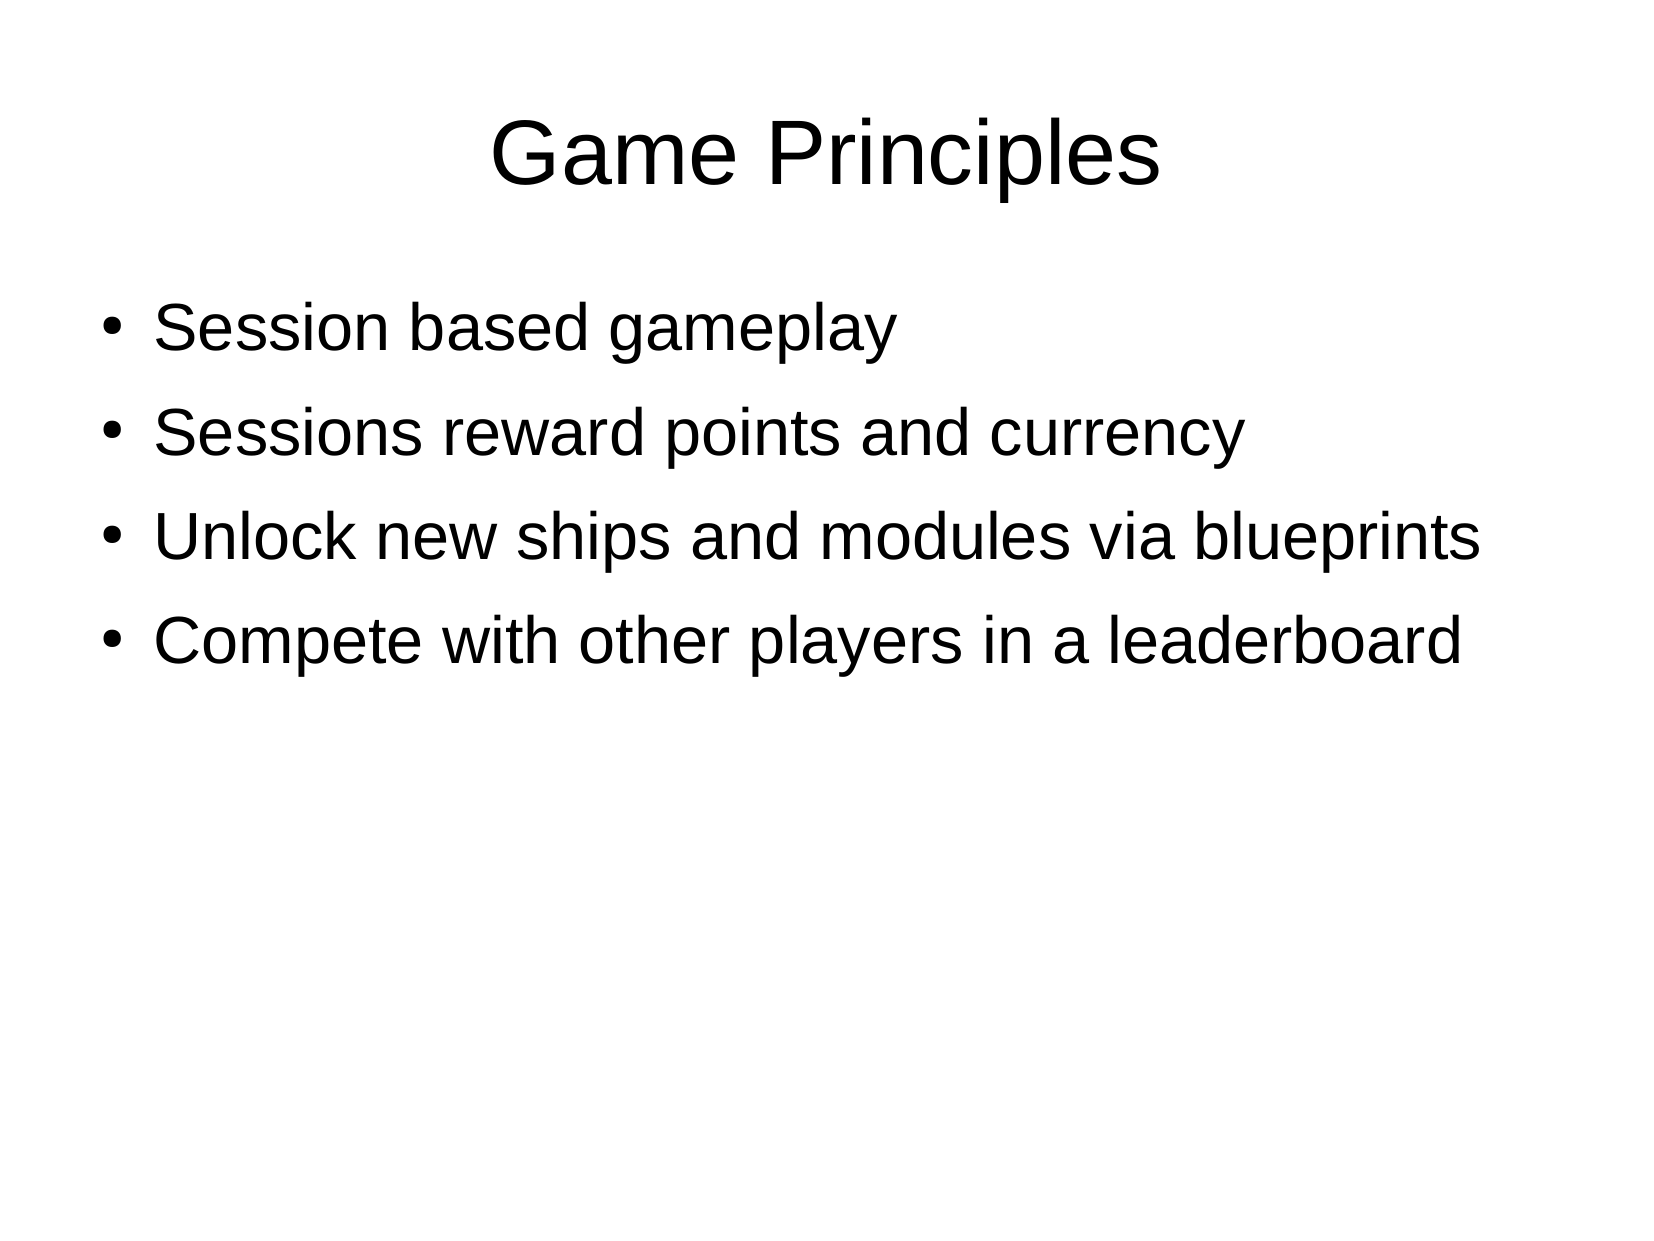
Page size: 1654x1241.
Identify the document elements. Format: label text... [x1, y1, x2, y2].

title Game Principles [82, 49, 1571, 257]
list Session based gameplay Sessions reward points and currency Unlock new ships and modules via blueprints Compete with other players in a leaderboard [82, 290, 1571, 1010]
